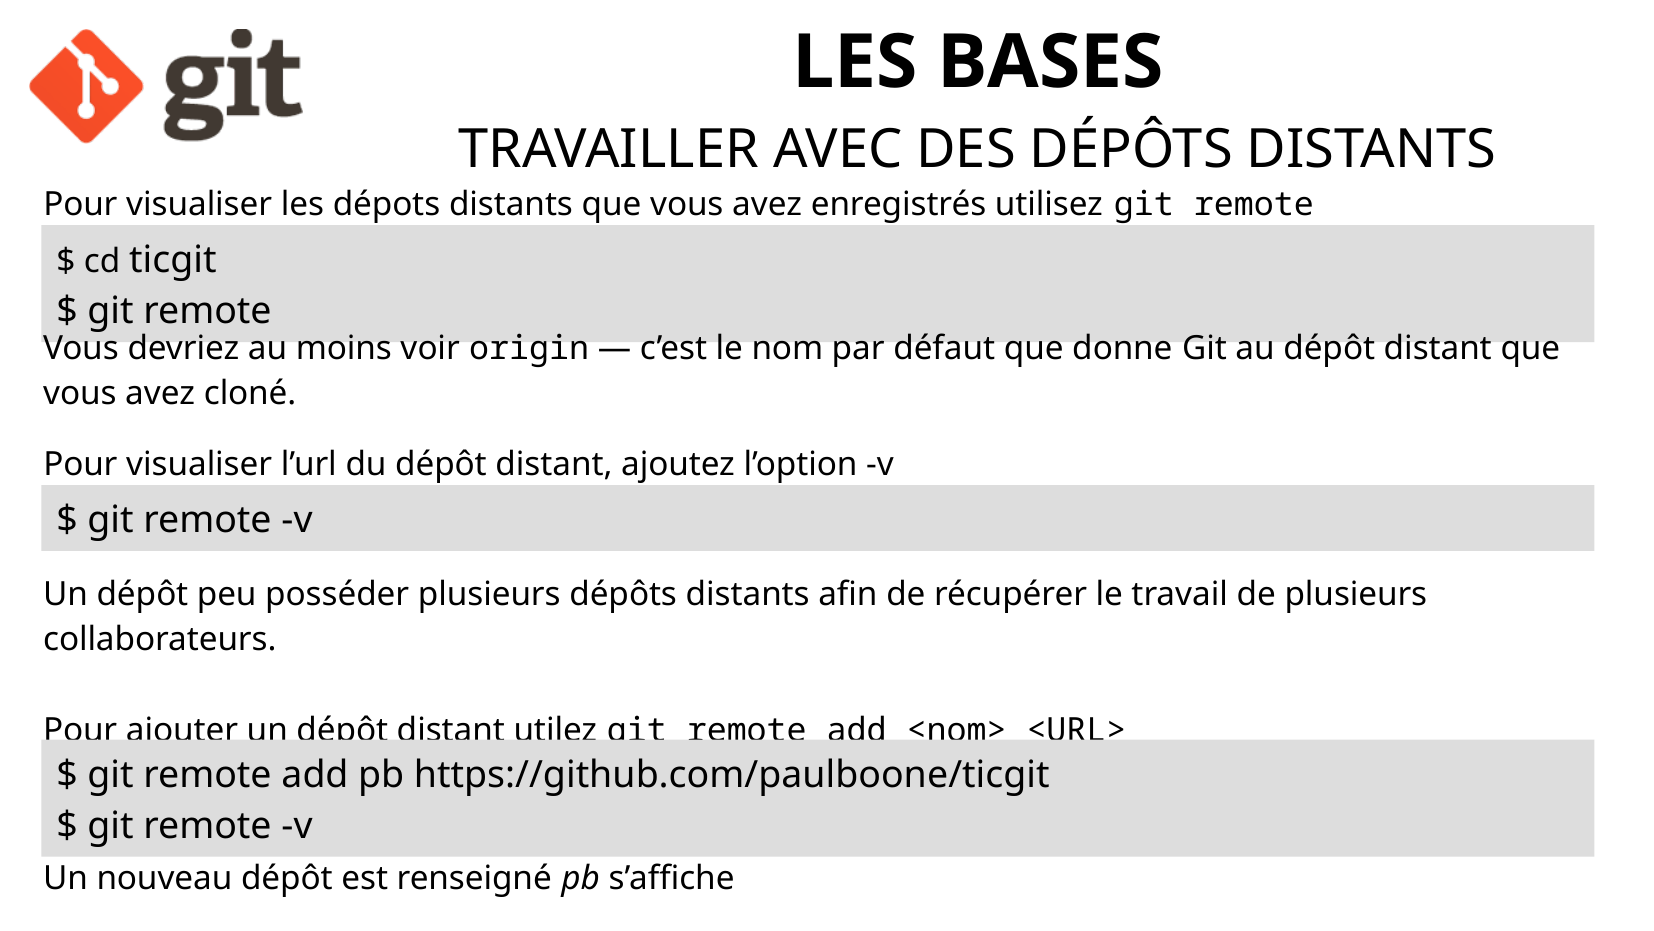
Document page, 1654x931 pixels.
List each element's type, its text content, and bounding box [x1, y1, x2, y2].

text_box $ cd ticgit $ git remote [41, 225, 1595, 325]
text_box Vous devriez au moins voir origin — c’est le nom par défaut que donne Git au dépôt distant que vous avez cloné. [43, 331, 1588, 407]
text_box Les bases Travailler avec des dépôts distants [302, 0, 1654, 198]
text_box $ git remote add pb https://github.com/paulboone/ticgit $ git remote -v [41, 739, 1595, 839]
text_box Pour visualiser l’url du dépôt distant, ajoutez l’option -v [43, 426, 1595, 498]
text_box $ git remote -v [41, 485, 1595, 542]
text_box Un nouveau dépôt est renseigné pb s’affiche [43, 839, 1588, 915]
text_box Un dépôt peu posséder plusieurs dépôts distants afin de récupérer le travail de plusieurs collaborateurs. Pour ajouter un dépôt distant utilez git remote add <nom> <URL> [43, 585, 1588, 736]
text_box Pour visualiser les dépots distants que vous avez enregistrés utilisez git remote [43, 166, 1595, 238]
picture [29, 29, 303, 144]
